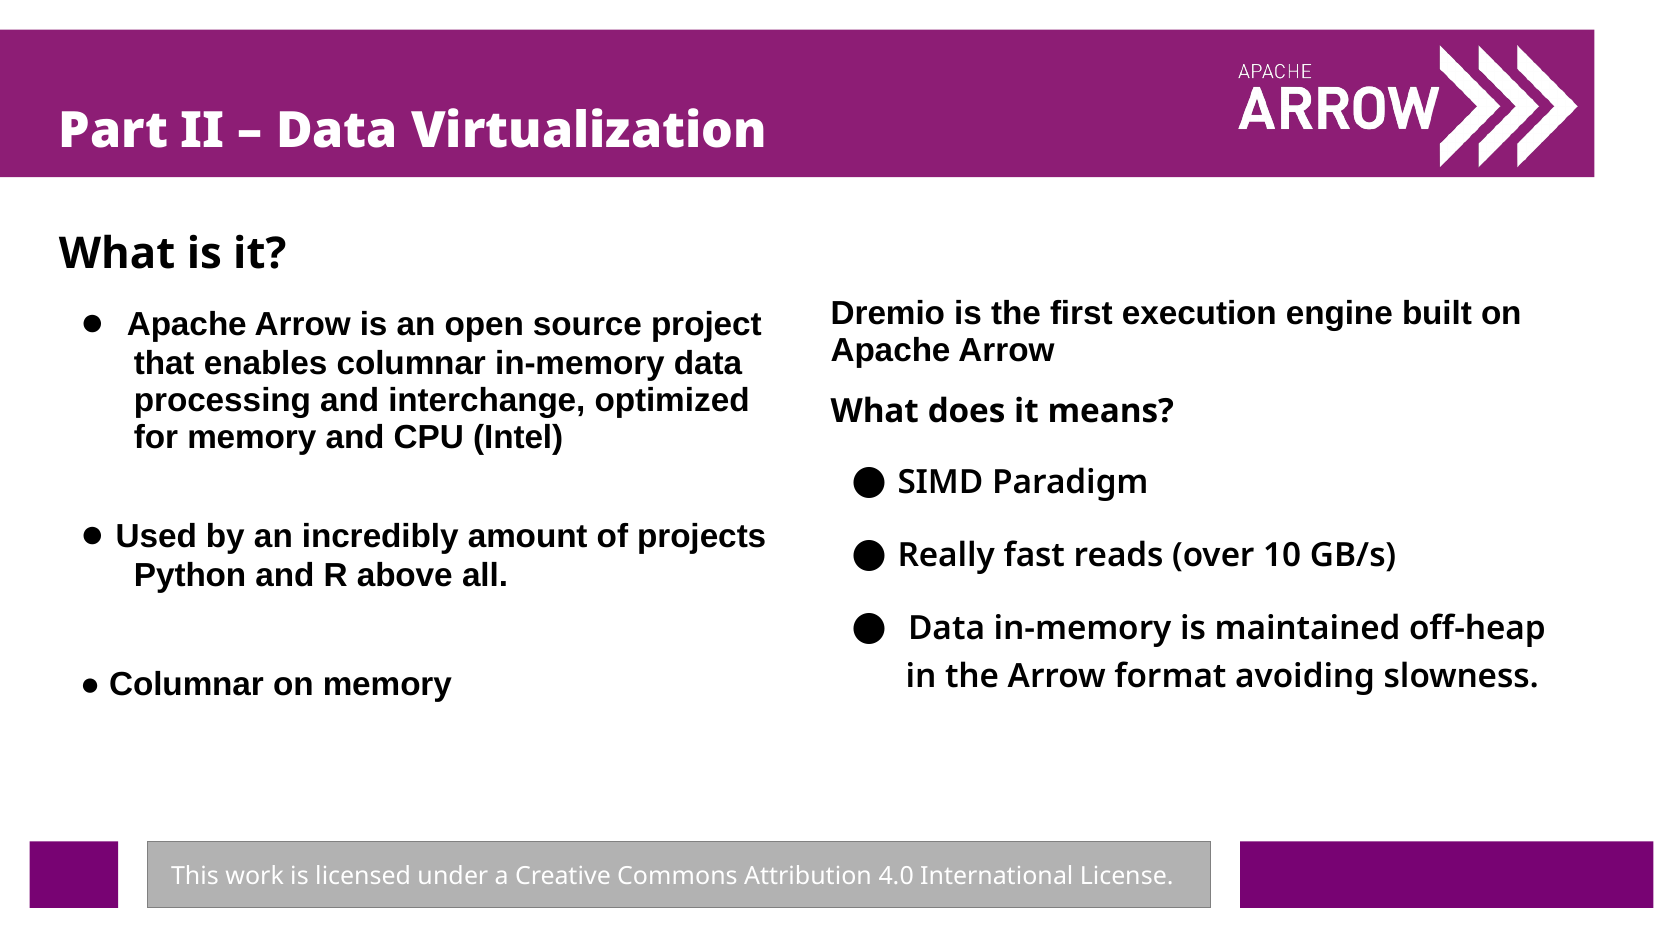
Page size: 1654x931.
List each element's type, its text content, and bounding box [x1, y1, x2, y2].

list What is it? ● Apache Arrow is an open source project that enables columnar in-memory data processing and interchange, optimized for memory and CPU (Intel) ● Used by an incredibly amount of projects Python and R above all. ● Columnar on memory [59, 221, 794, 798]
picture [1210, 36, 1597, 178]
list Dremio is the first execution engine built on Apache Arrow What does it means? ● SIMD Paradigm ● Really fast reads (over 10 GB/s) ● Data in-memory is maintained off-heap in the Arrow format avoiding slowness. [830, 221, 1566, 798]
title Part II – Data Virtualization [59, 44, 1210, 163]
